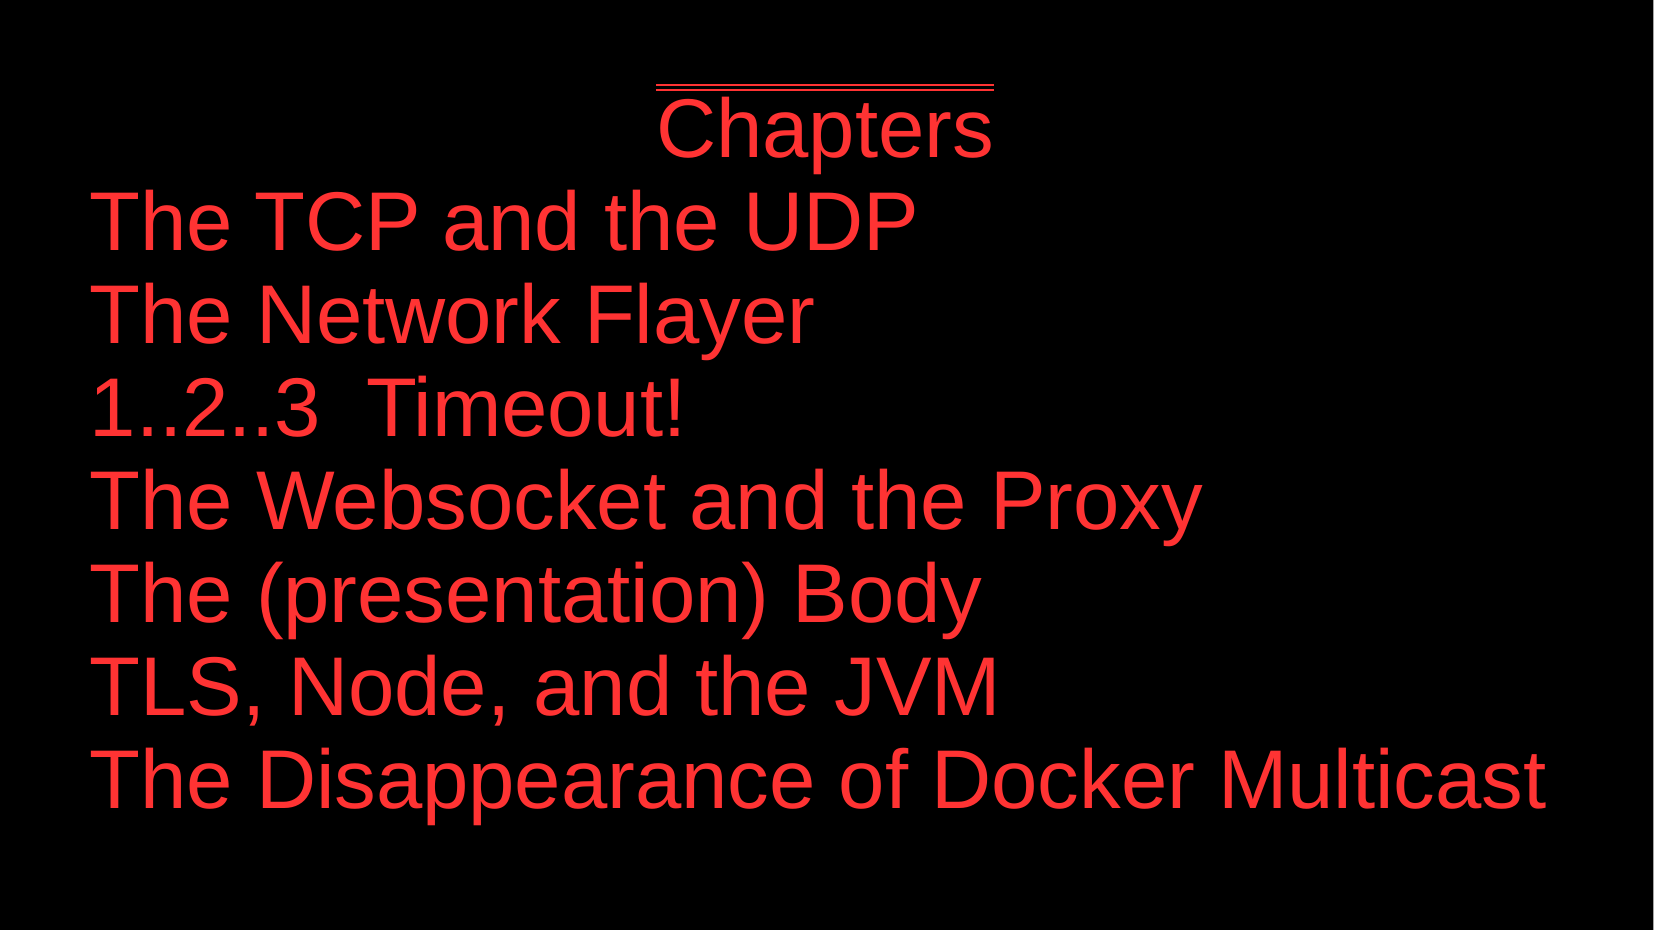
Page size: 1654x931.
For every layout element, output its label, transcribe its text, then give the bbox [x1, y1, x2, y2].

text_box Chapters The TCP and the UDP The Network Flayer 1..2..3 Timeout! The Websocket and the Proxy The (presentation) Body TLS, Node, and the JVM The Disappearance of Docker Multicast [75, 75, 1576, 834]
